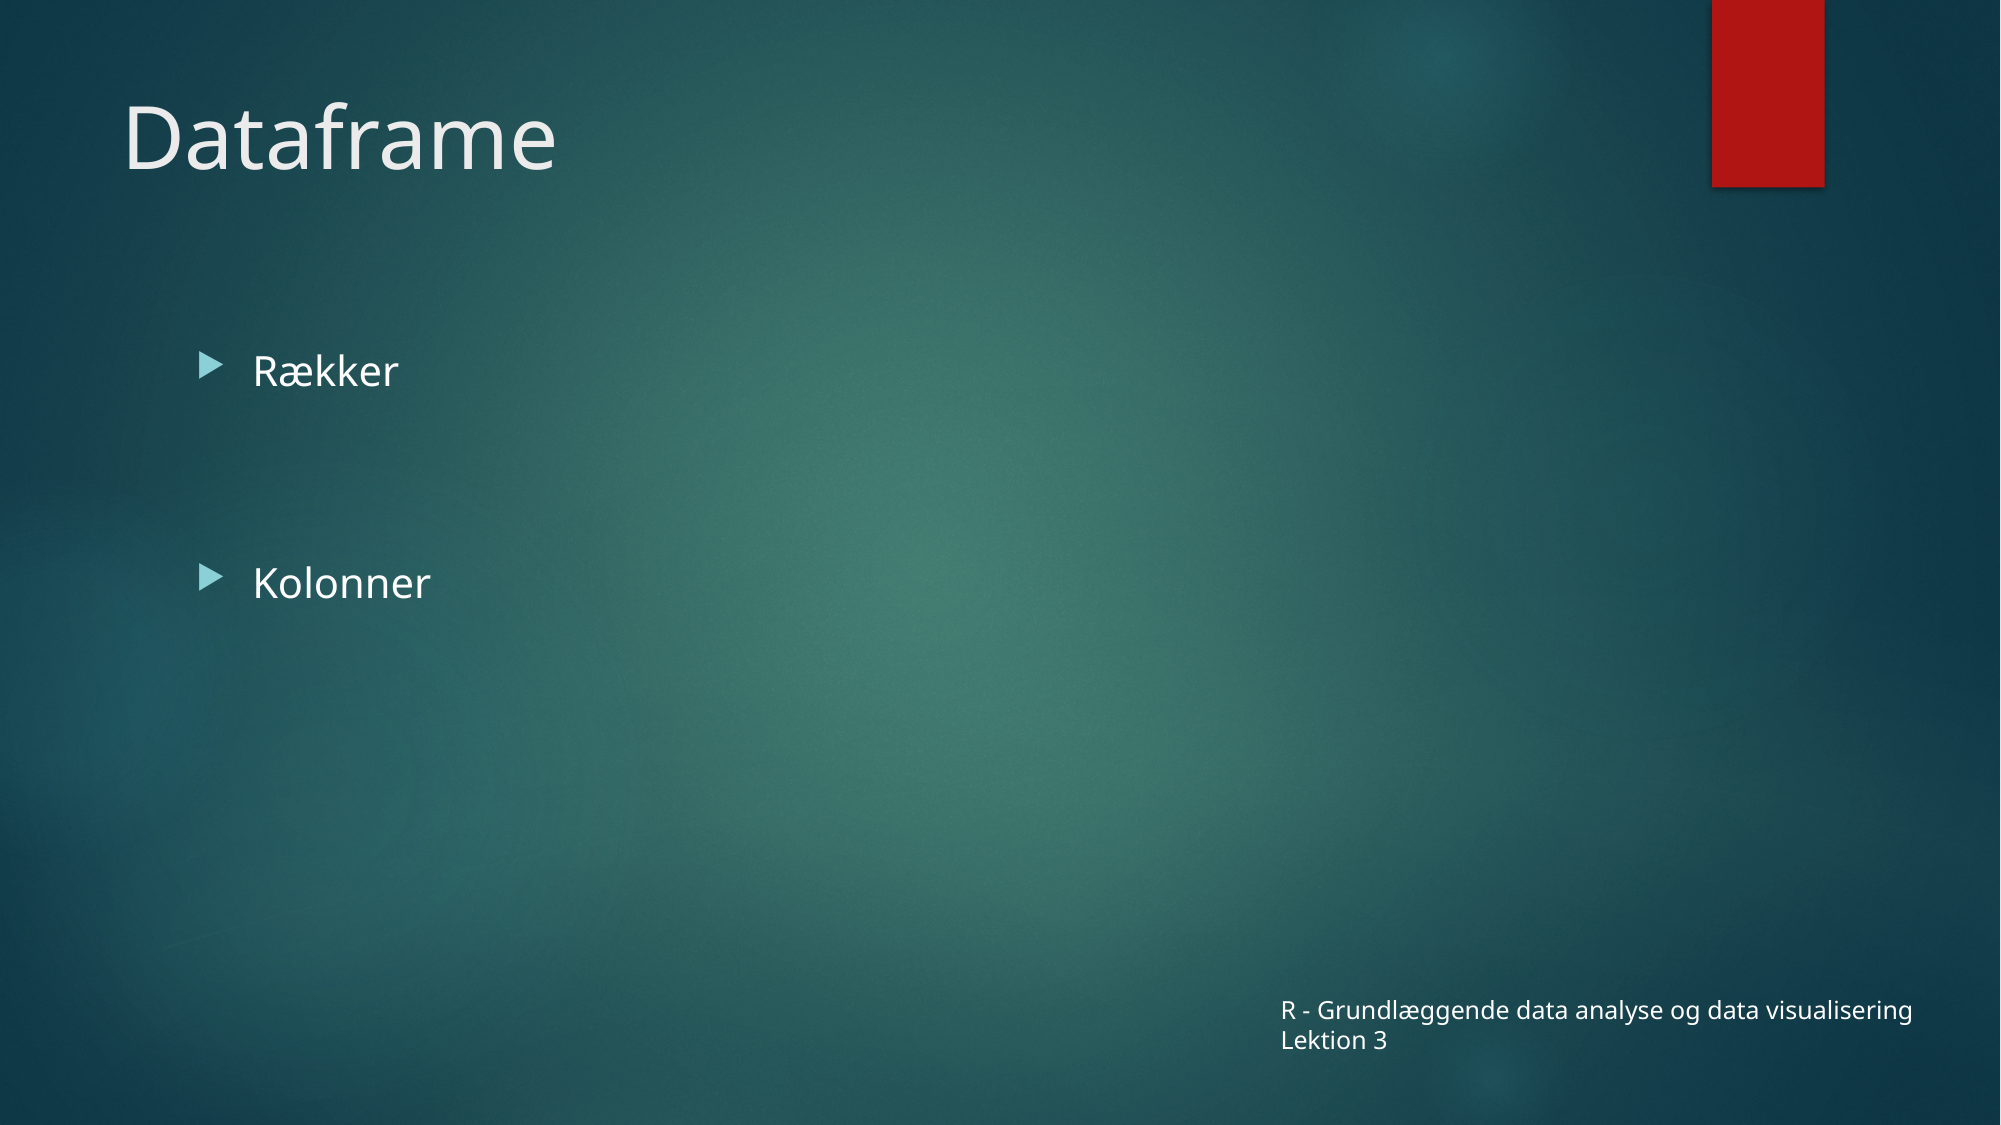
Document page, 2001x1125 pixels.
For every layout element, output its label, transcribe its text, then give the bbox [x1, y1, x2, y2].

title Dataframe [106, 74, 1649, 304]
picture [0, 0, 2001, 1125]
text_box R - Grundlæggende data analyse og data visualisering Lektion 3 [1265, 987, 1974, 1062]
list Rækker Kolonner [181, 336, 1649, 1025]
